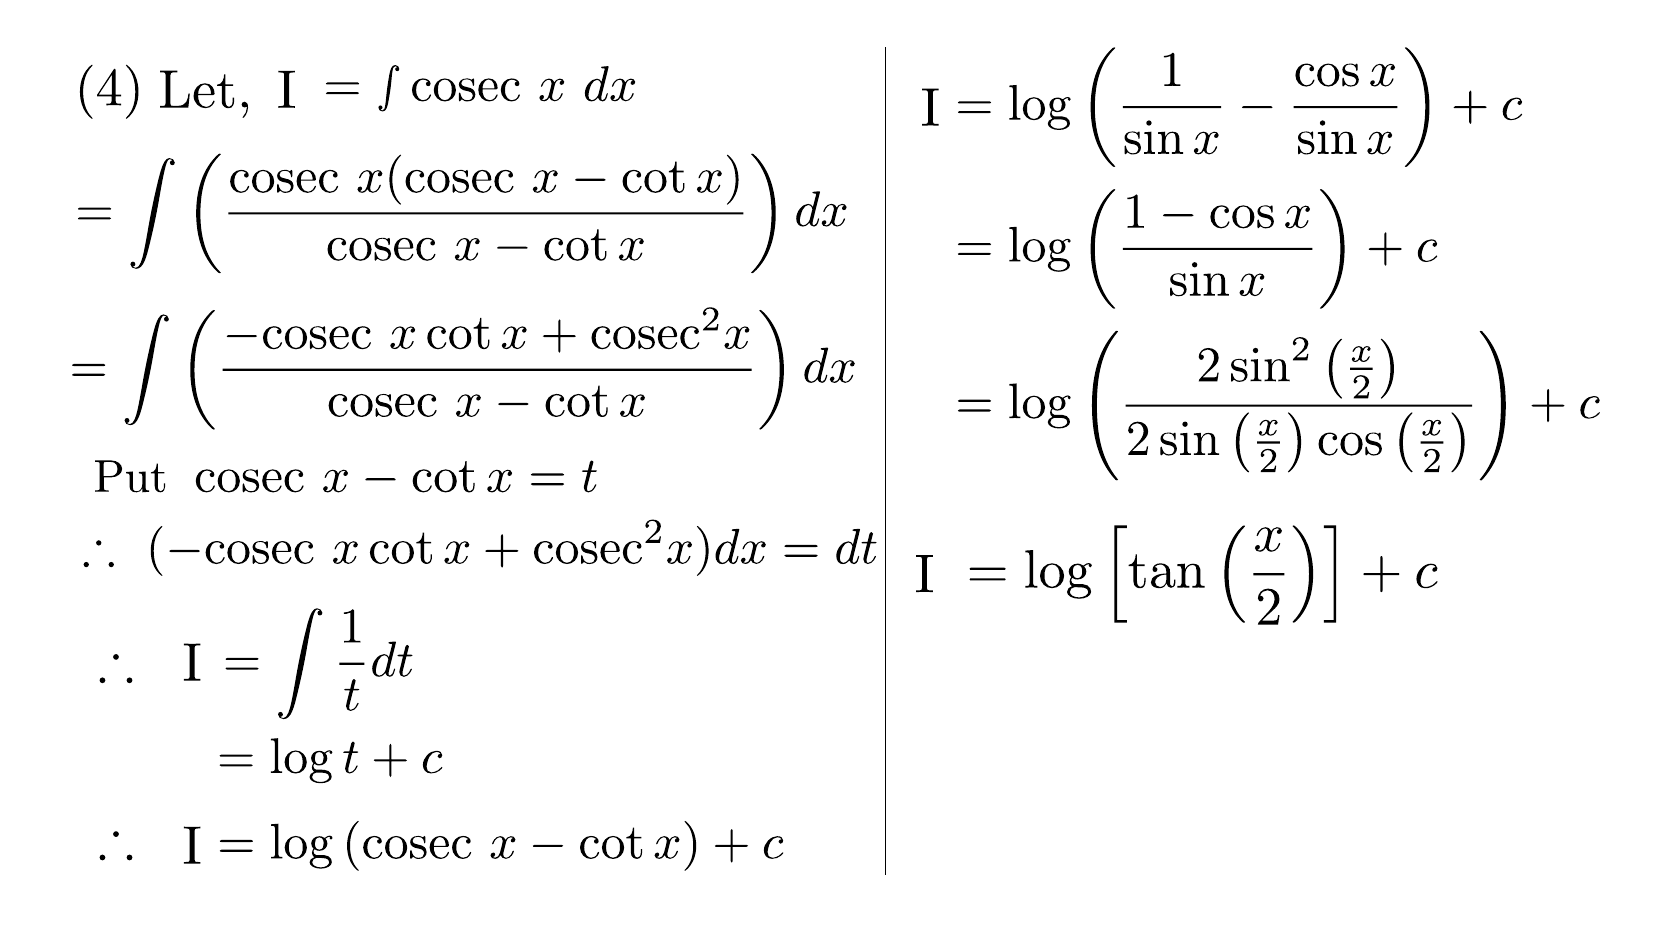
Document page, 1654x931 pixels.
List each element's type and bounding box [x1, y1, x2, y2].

text_box [195, 460, 598, 493]
text_box [916, 555, 933, 593]
text_box [957, 330, 1600, 481]
subtitle [59, 59, 1607, 898]
text_box [219, 738, 443, 784]
text_box [278, 70, 295, 108]
text_box [183, 643, 201, 681]
text_box [71, 307, 855, 430]
text_box [219, 820, 784, 871]
text_box [95, 460, 166, 493]
text_box [969, 525, 1438, 625]
text_box [77, 64, 139, 119]
text_box [957, 189, 1438, 309]
text_box [957, 47, 1523, 167]
text_box [99, 831, 133, 861]
text_box [325, 65, 636, 112]
text_box [160, 70, 249, 118]
text_box [77, 153, 847, 274]
text_box [183, 826, 201, 864]
text_box [99, 654, 133, 684]
text_box [225, 608, 413, 720]
text_box [83, 519, 877, 576]
text_box [922, 88, 939, 126]
